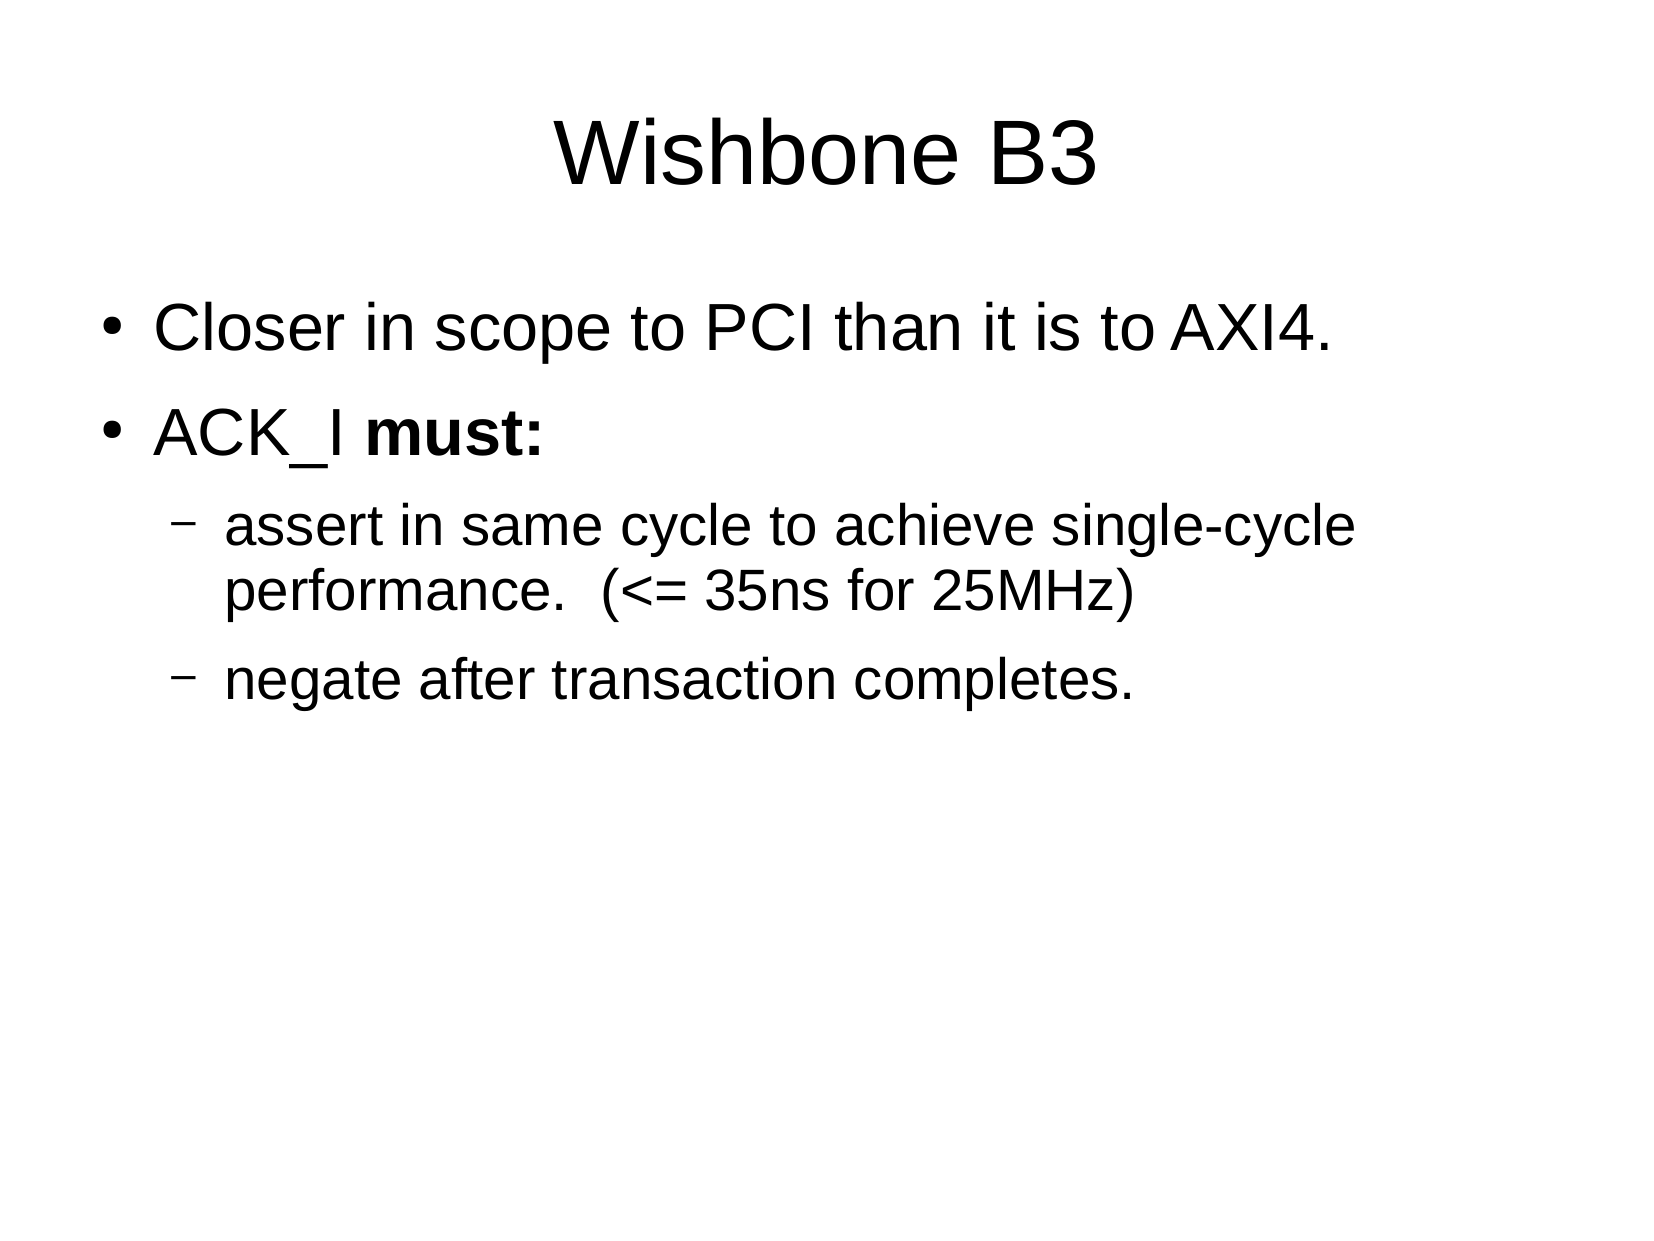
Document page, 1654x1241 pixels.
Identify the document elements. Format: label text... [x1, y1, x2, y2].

list Closer in scope to PCI than it is to AXI4. ACK_I must: assert in same cycle to achieve single-cycle performance. (<= 35ns for 25MHz) negate after transaction completes. [82, 290, 1571, 1010]
title Wishbone B3 [82, 49, 1571, 257]
